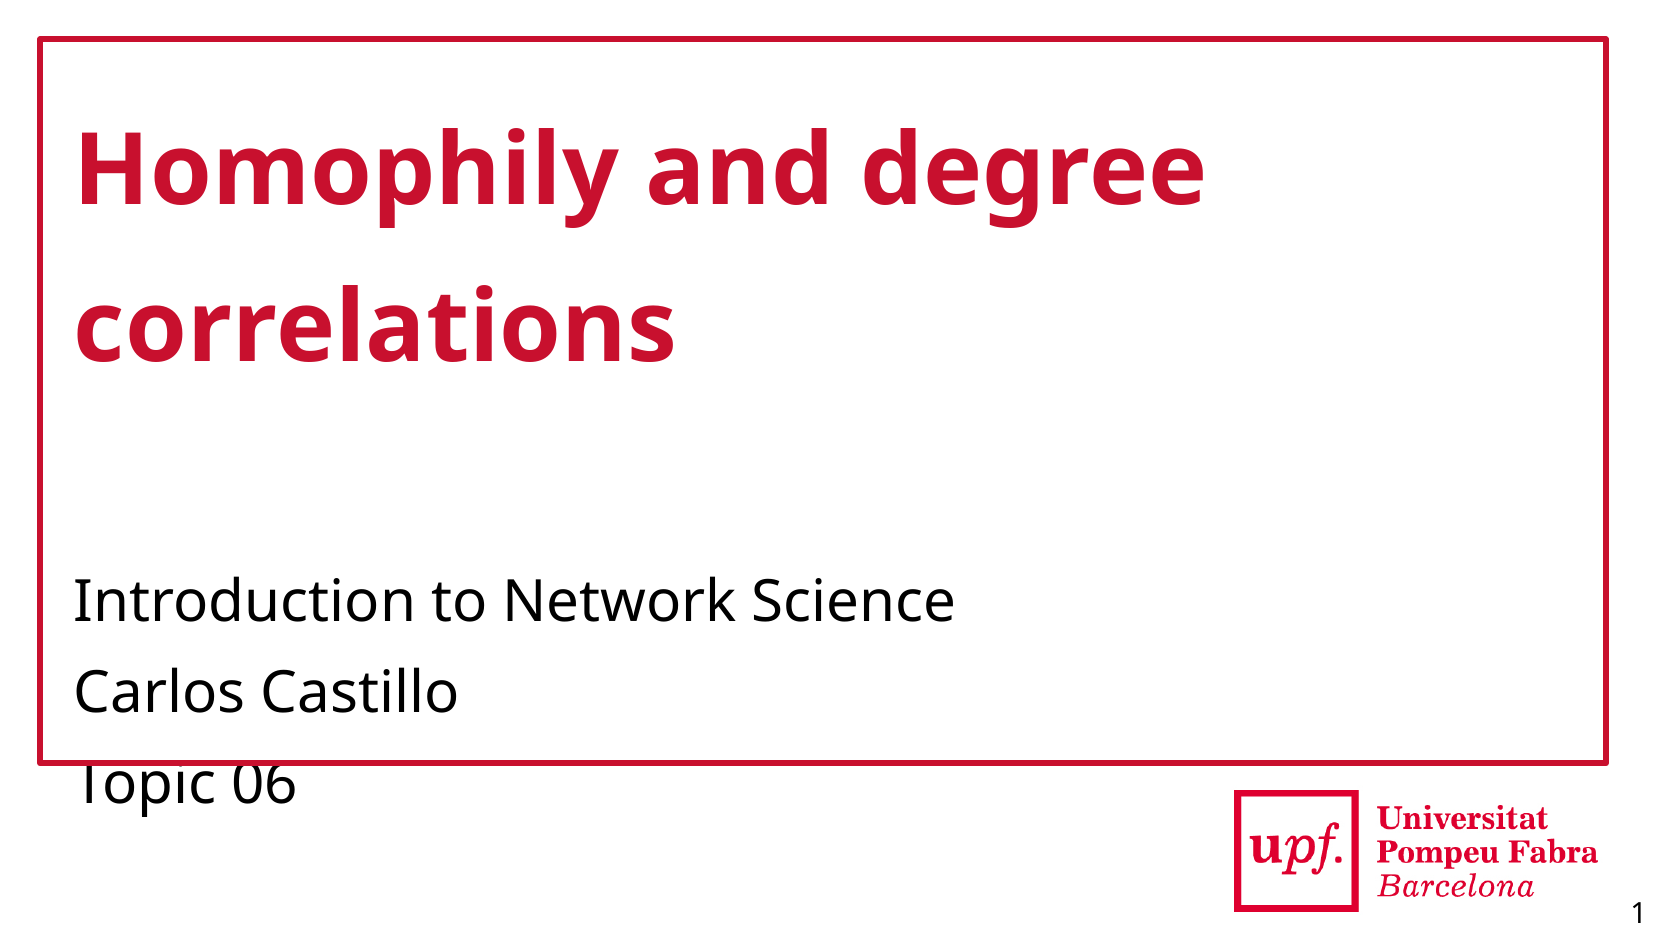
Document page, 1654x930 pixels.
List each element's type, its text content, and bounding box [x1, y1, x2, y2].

text_box Homophily and degree correlations Introduction to Network Science Carlos Castillo Topic 06 [73, 77, 1562, 730]
picture [1229, 784, 1603, 915]
chart [770, 589, 889, 649]
